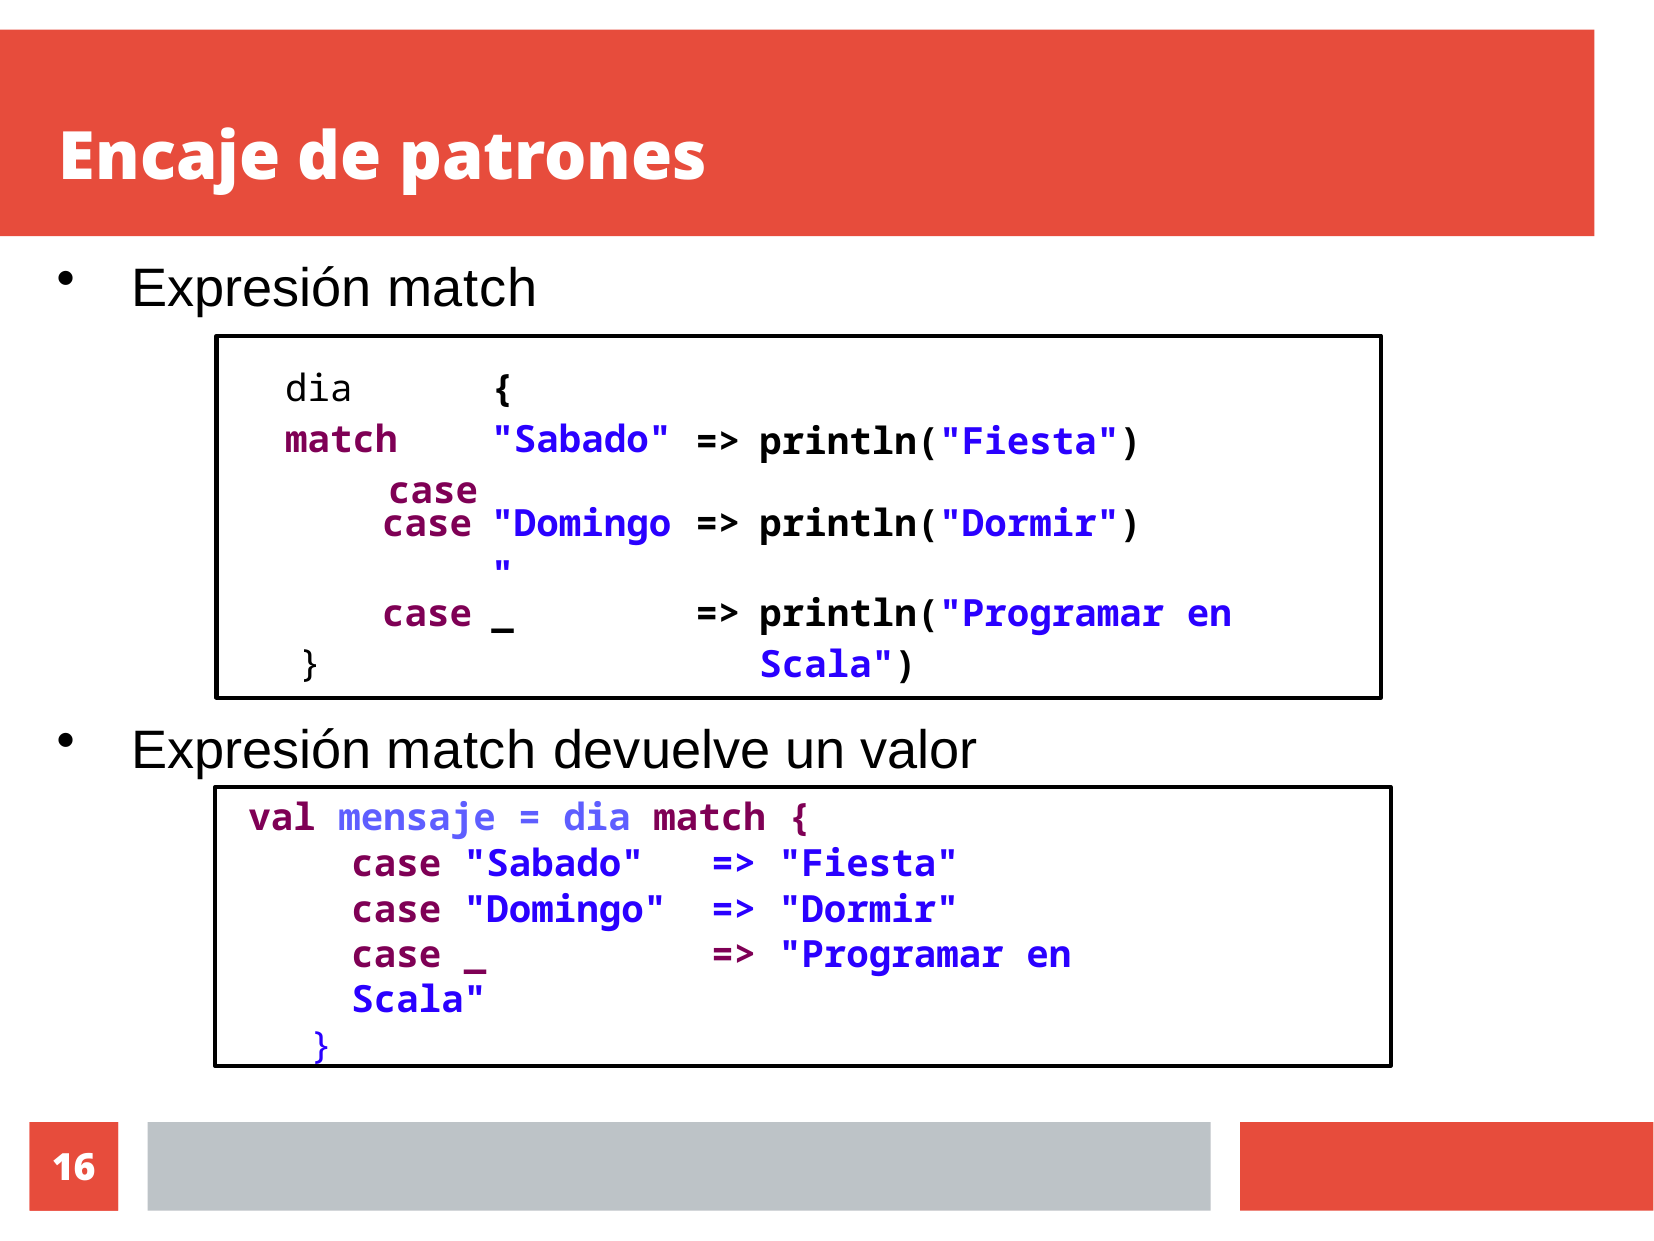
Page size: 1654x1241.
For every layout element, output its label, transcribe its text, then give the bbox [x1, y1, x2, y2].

table_cell case [282, 587, 481, 677]
table_cell println("Programar en Scala") [749, 587, 1361, 677]
table_header { "Sabado" [481, 362, 687, 497]
table_cell "Domingo" [481, 497, 687, 587]
text_box Expresión match devuelve un valor [54, 714, 979, 780]
table_header dia match case [282, 362, 481, 497]
table_cell case [282, 497, 481, 587]
title Encaje de patrones [59, 66, 1595, 200]
table_header println("Fiesta") [749, 362, 1361, 497]
table_cell println("Dormir") [749, 497, 1361, 587]
text_box val mensaje = dia match { case "Sabado" => "Fiesta" case "Domingo" => "Dormir" case _ => "Programar en Scala" } [214, 787, 1391, 1066]
text_box Expresión match [54, 252, 541, 318]
table_header => [687, 362, 749, 497]
text_box } [296, 638, 322, 684]
table_cell _ [481, 587, 687, 677]
table_cell => [687, 497, 749, 587]
table_cell => [687, 587, 749, 677]
